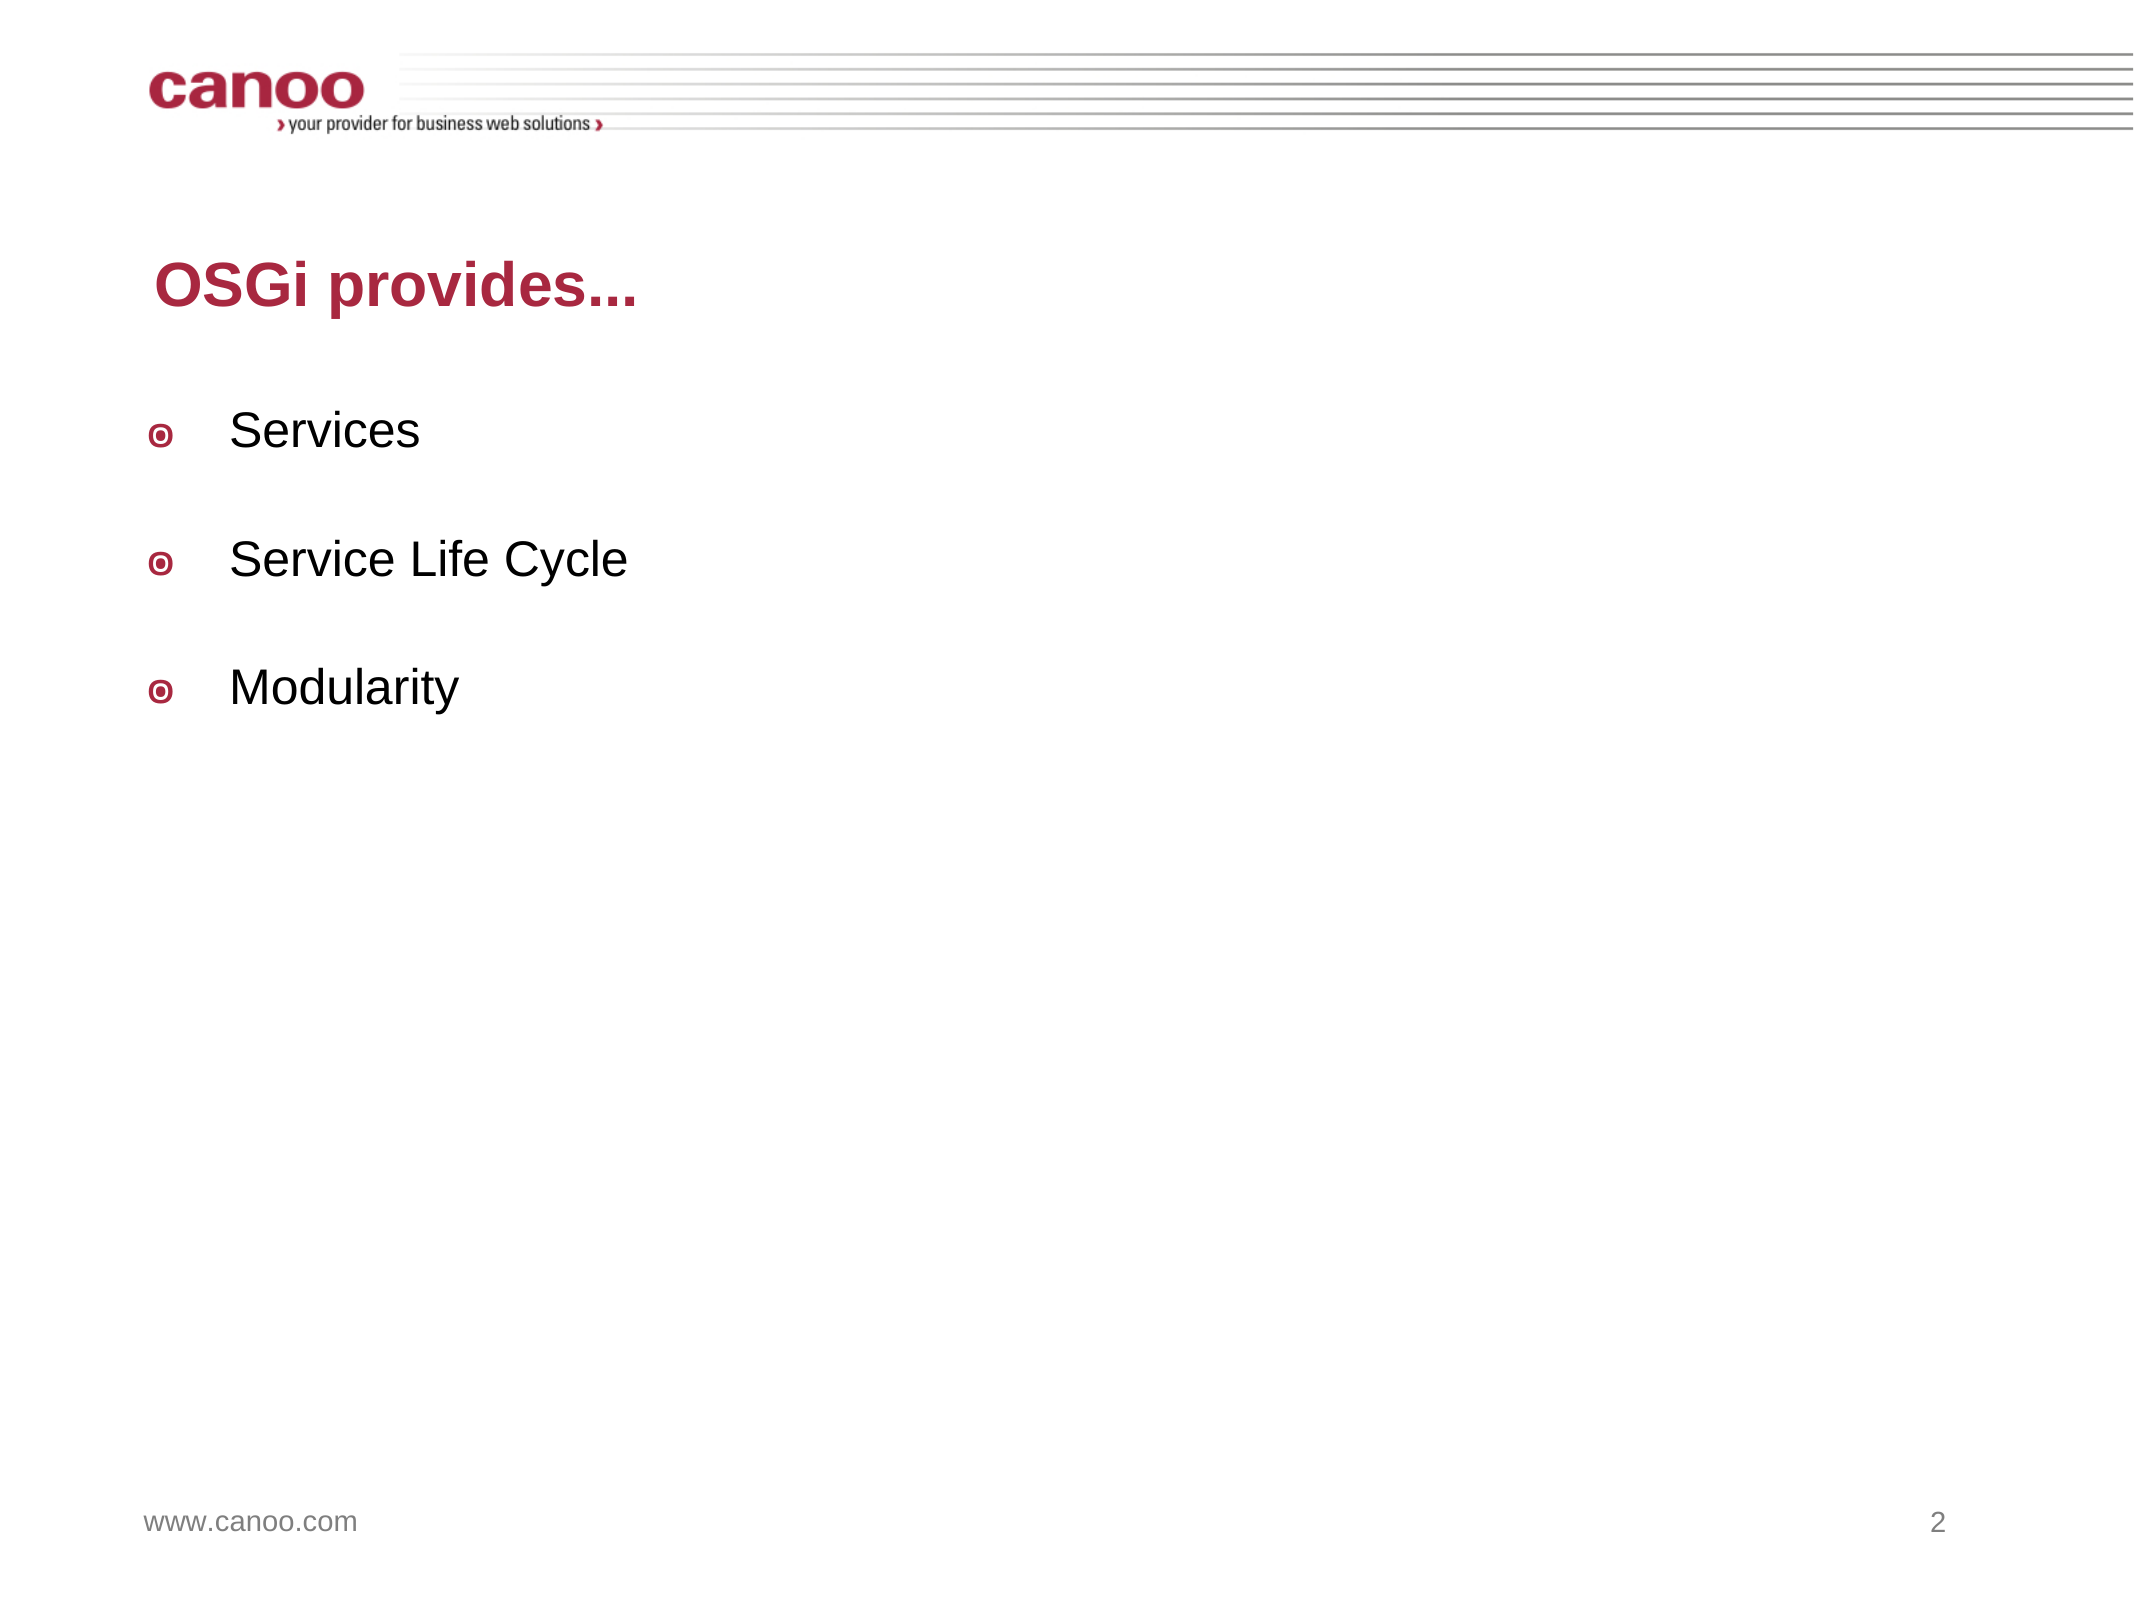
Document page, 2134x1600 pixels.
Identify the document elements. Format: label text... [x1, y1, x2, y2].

picture [0, 21, 2134, 188]
text_box <number> [1912, 1495, 1965, 1546]
list Services Service Life Cycle Modularity [145, 391, 1959, 1405]
title OSGi provides... [145, 233, 1961, 328]
